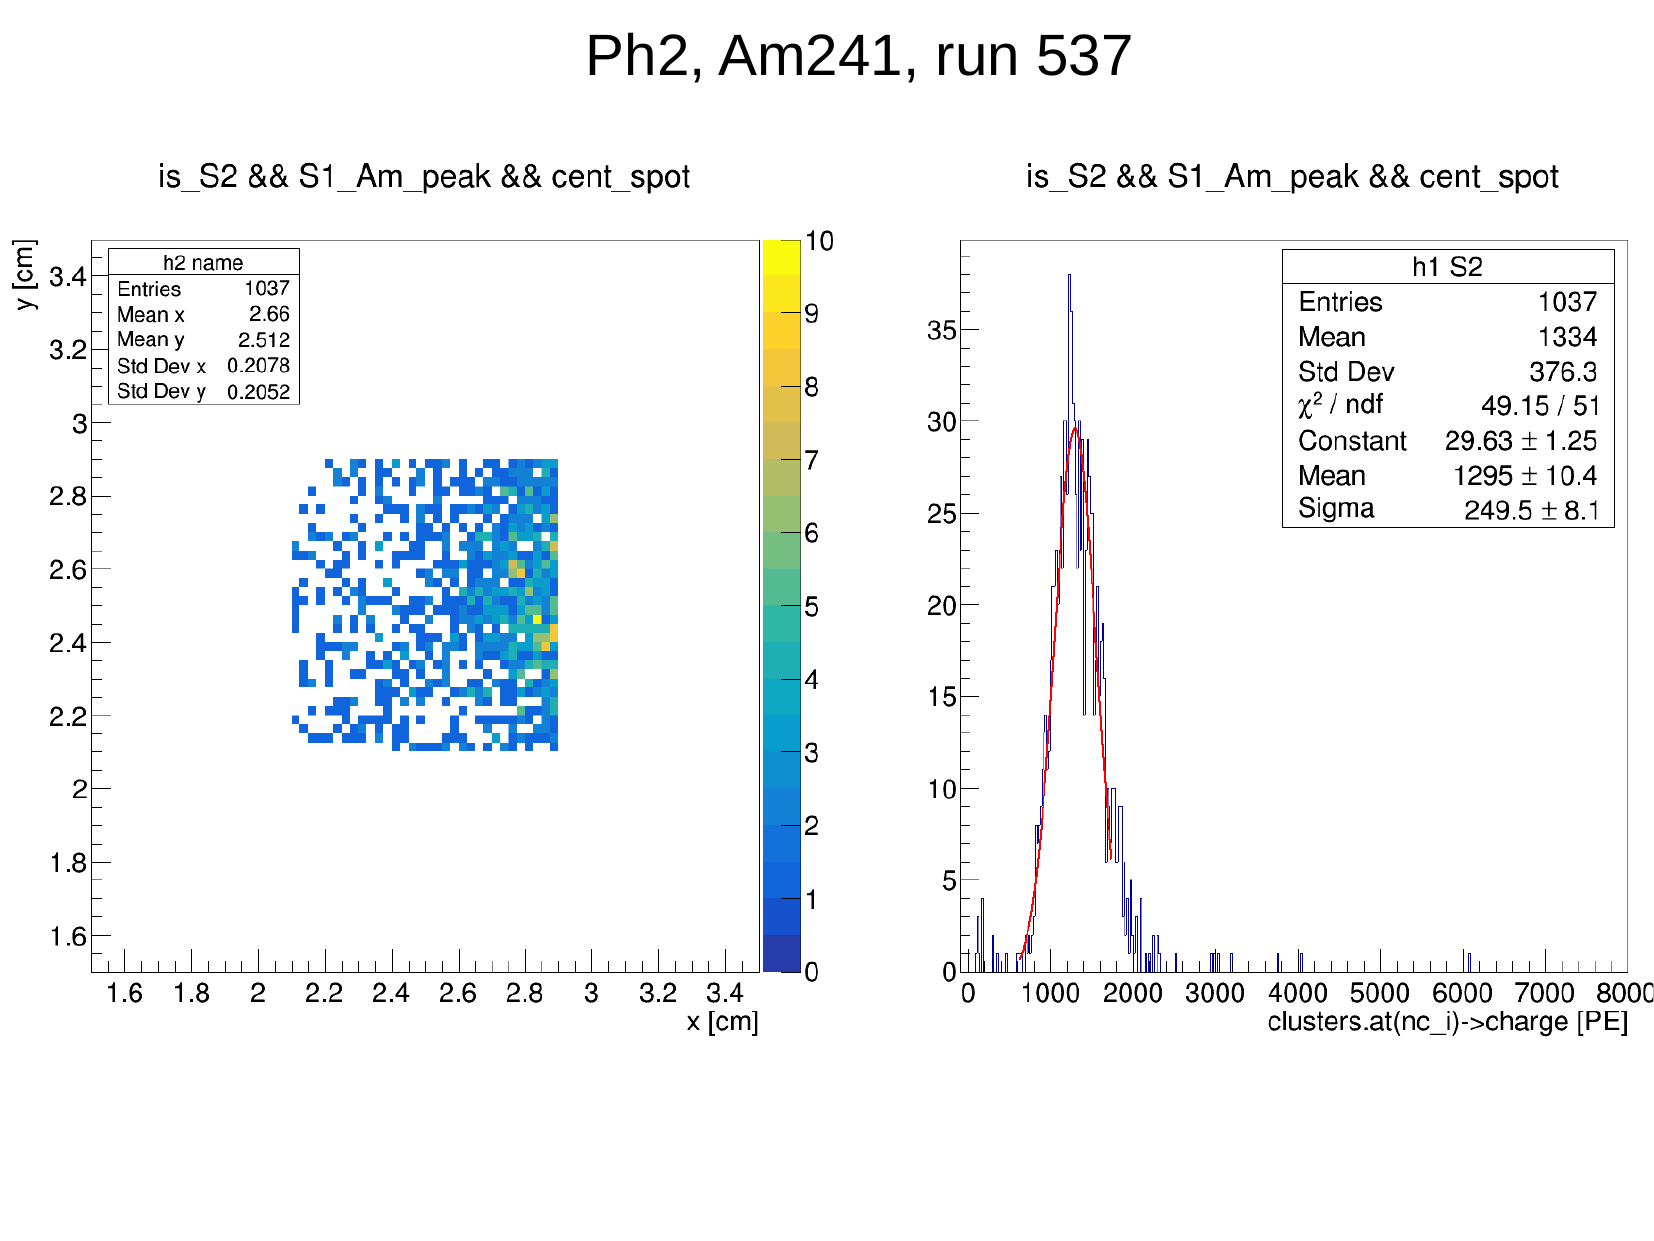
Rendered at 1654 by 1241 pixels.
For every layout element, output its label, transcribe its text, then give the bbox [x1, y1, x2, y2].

picture [6, 142, 1654, 1044]
text_box Ph2, Am241, run 537 [519, 15, 1201, 142]
